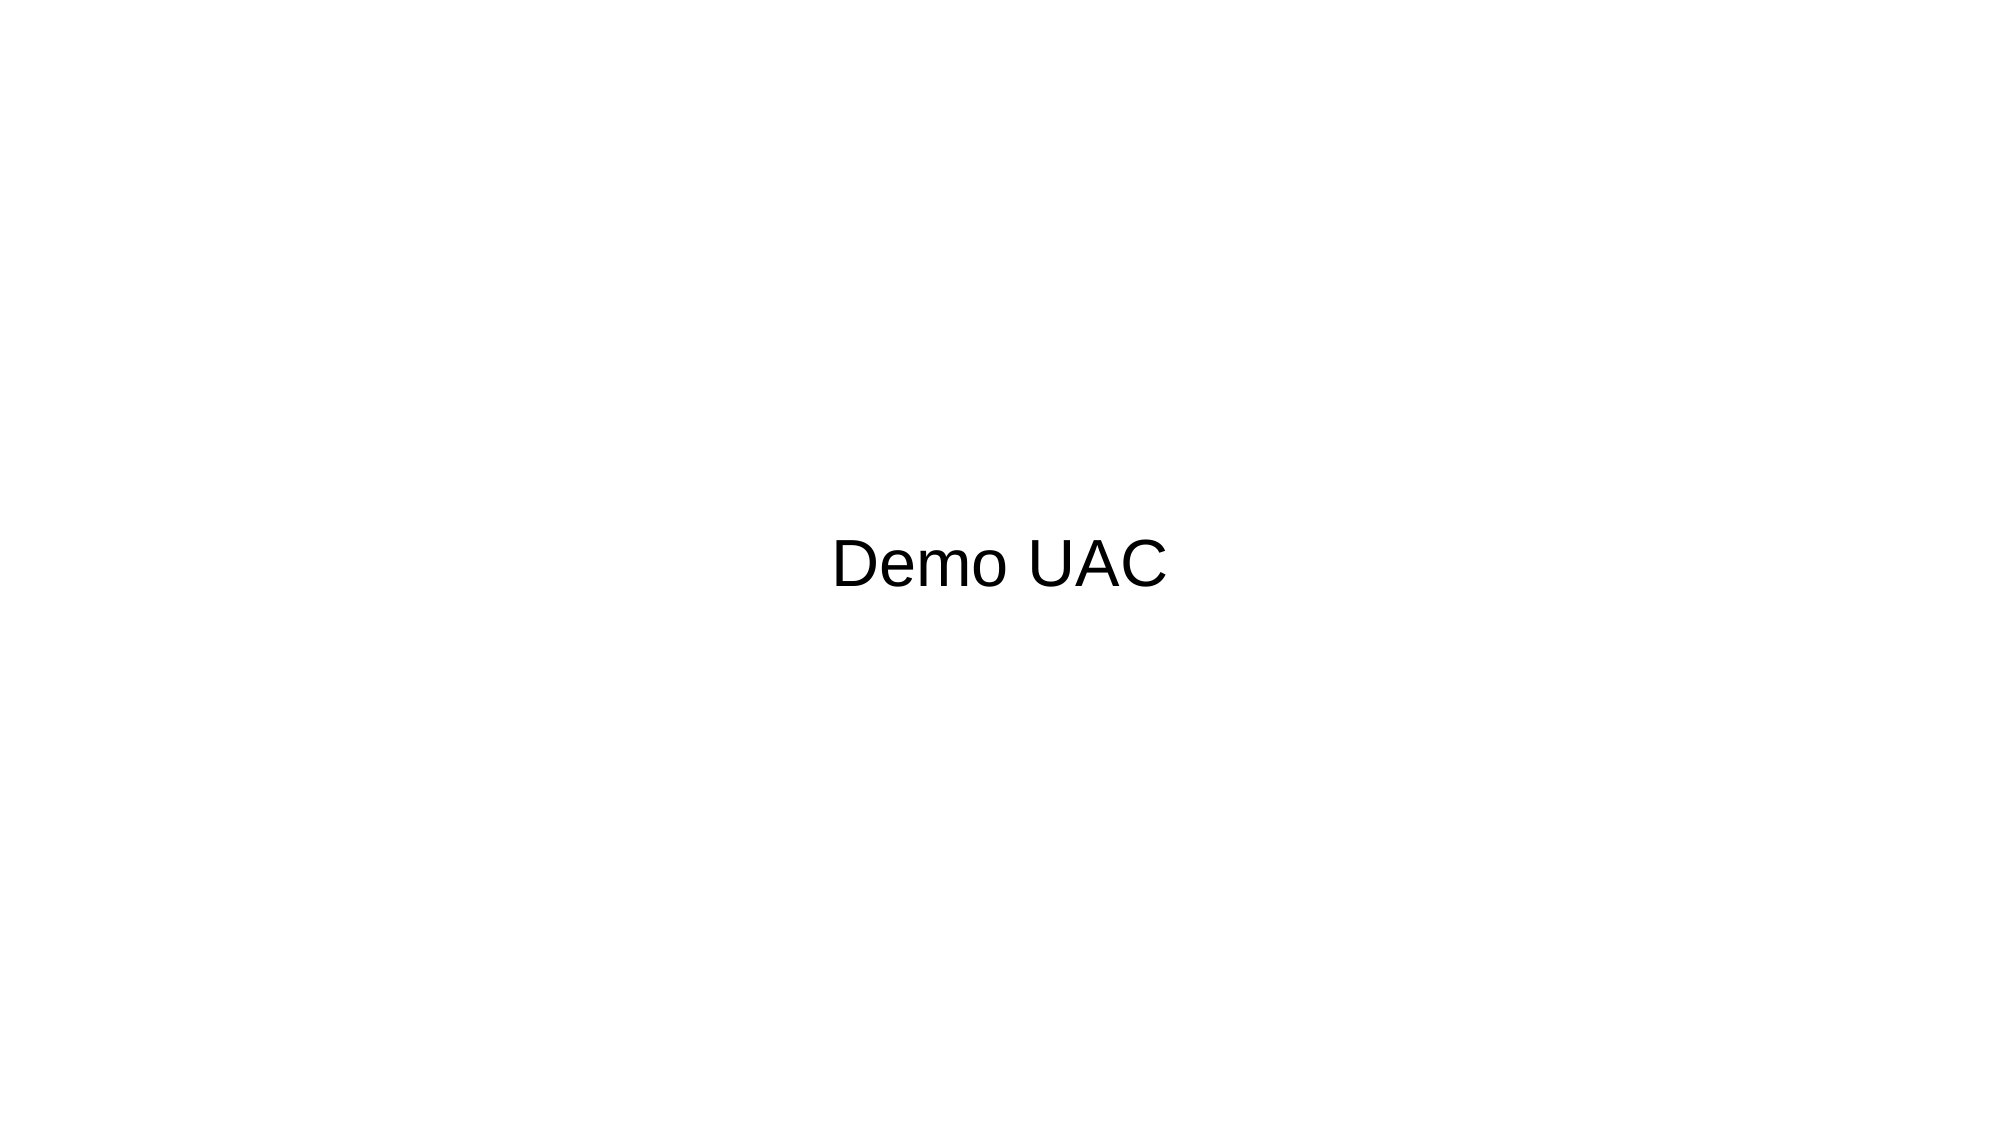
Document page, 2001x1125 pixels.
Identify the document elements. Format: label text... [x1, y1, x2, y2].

subtitle Demo UAC [137, 59, 1863, 1068]
